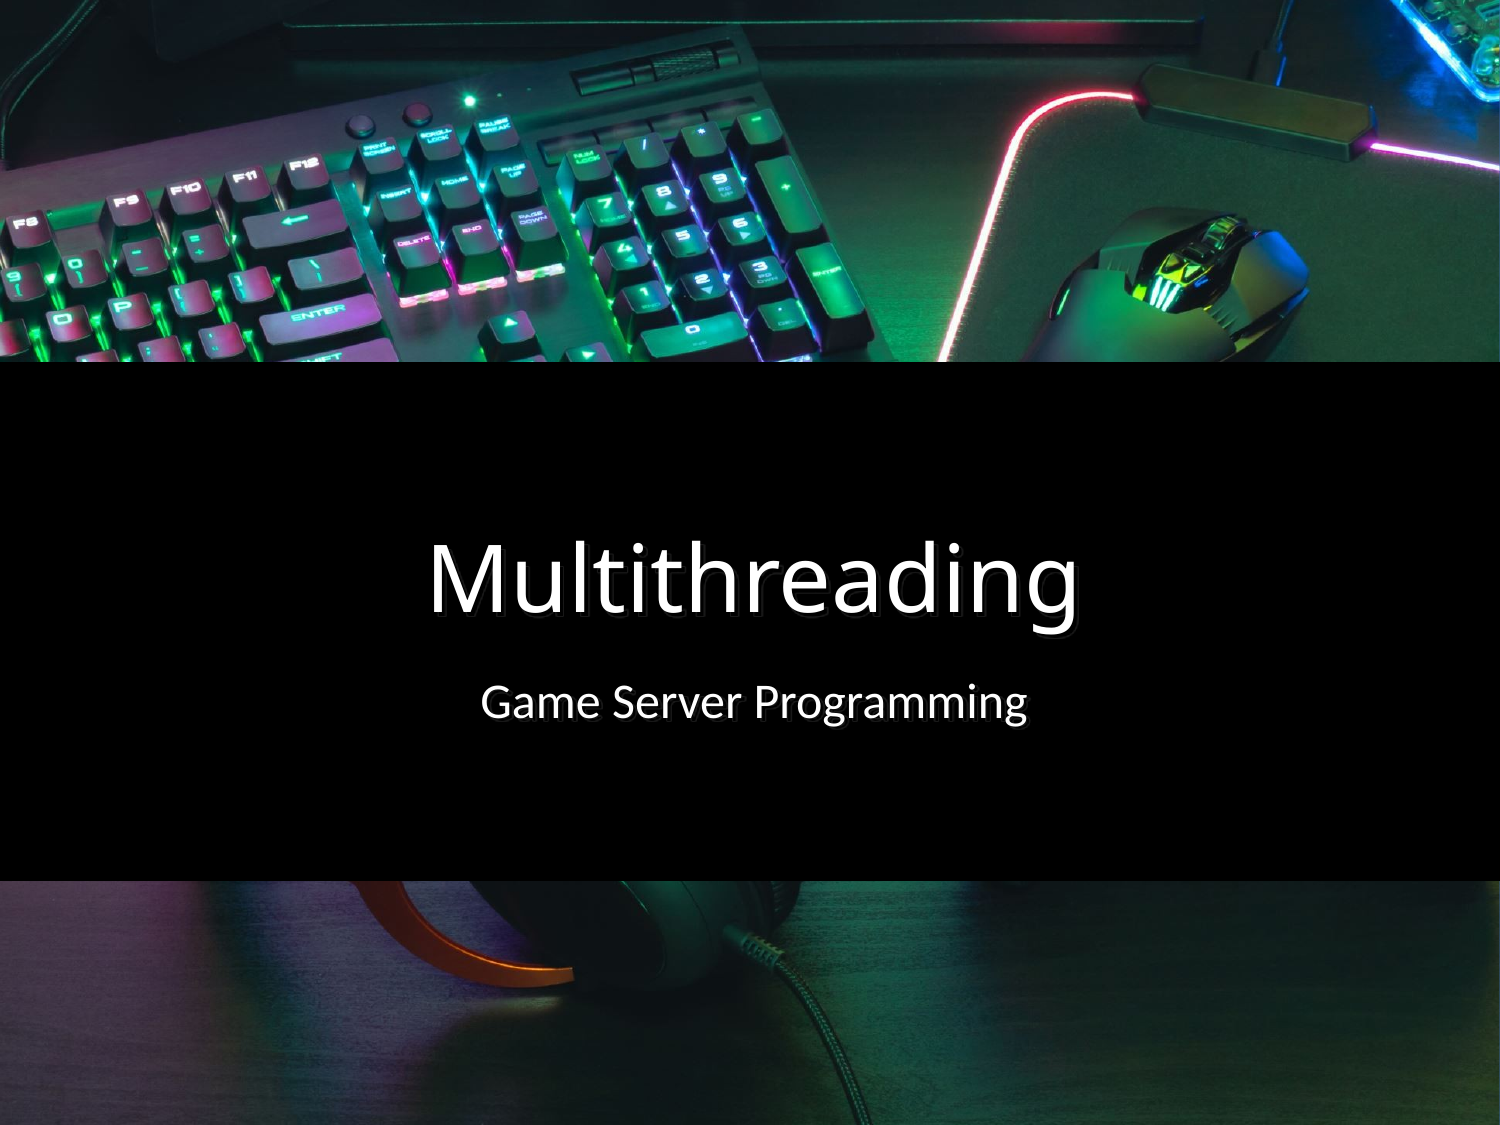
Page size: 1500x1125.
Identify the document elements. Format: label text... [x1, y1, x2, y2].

text_box [0, 362, 1500, 881]
picture [0, 881, 1500, 1125]
picture [1411, 0, 1426, 6]
picture [0, 0, 1500, 362]
text_box Multithreading [135, 53, 1373, 640]
text_box Game Server Programming [135, 667, 1373, 879]
